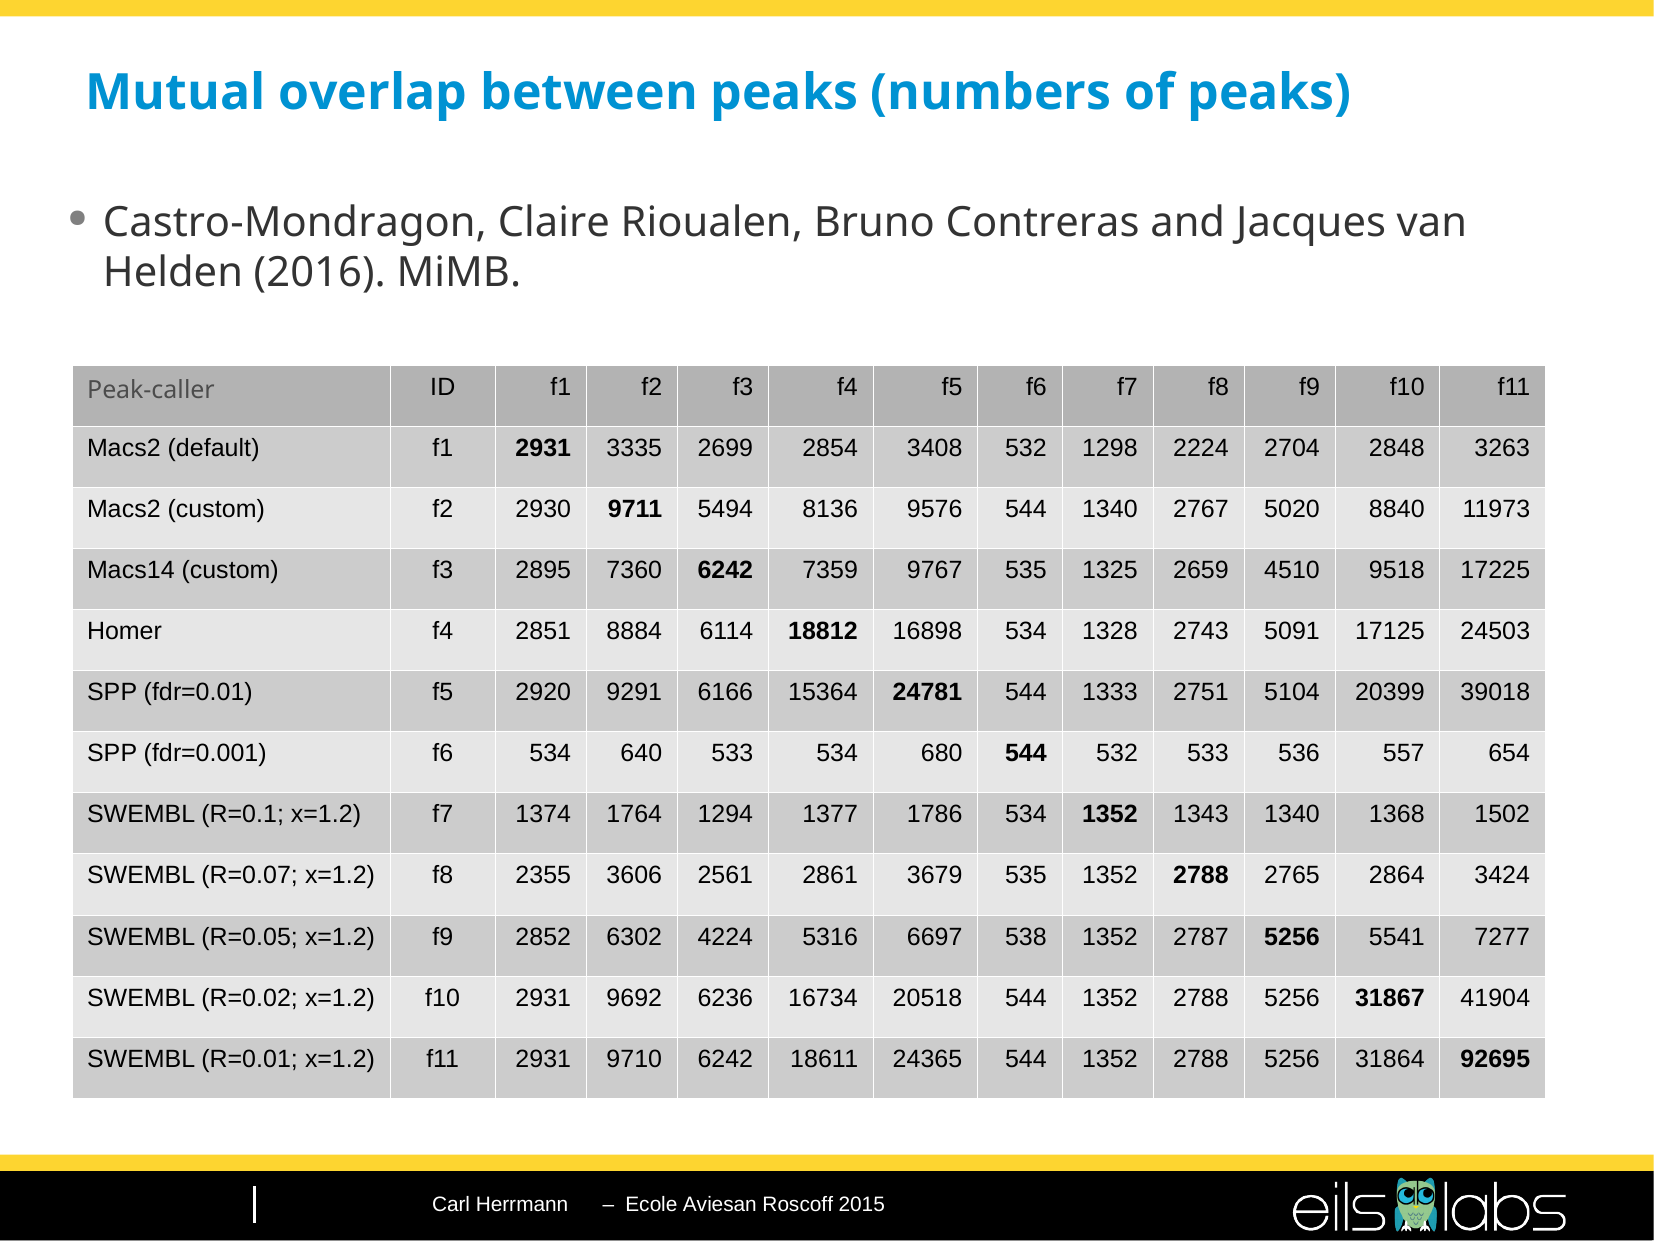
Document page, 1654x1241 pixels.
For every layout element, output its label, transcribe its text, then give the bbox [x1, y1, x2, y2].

table_cell 17125 [1336, 610, 1439, 670]
table_header f10 [1336, 366, 1439, 426]
table_cell 9711 [587, 488, 677, 548]
table_cell 2751 [1154, 671, 1244, 731]
table_cell 8136 [769, 488, 873, 548]
table_cell 9710 [587, 1038, 677, 1098]
table_cell 680 [874, 732, 977, 792]
table_cell 1352 [1063, 793, 1153, 853]
table_cell 534 [978, 610, 1062, 670]
table_cell 24781 [874, 671, 977, 731]
table_cell f6 [391, 732, 495, 792]
table_cell 1786 [874, 793, 977, 853]
table_cell f9 [391, 916, 495, 976]
table_cell 1502 [1440, 793, 1545, 853]
table_cell 5020 [1245, 488, 1335, 548]
table_cell 534 [978, 793, 1062, 853]
table_cell 2787 [1154, 916, 1244, 976]
table_cell 1343 [1154, 793, 1244, 853]
table_cell 2704 [1245, 427, 1335, 487]
table_cell 2224 [1154, 427, 1244, 487]
table_cell 2864 [1336, 854, 1439, 915]
table_cell 3679 [874, 854, 977, 915]
table_cell f1 [391, 427, 495, 487]
table_cell 533 [1154, 732, 1244, 792]
table_cell 3408 [874, 427, 977, 487]
table_cell 1352 [1063, 854, 1153, 915]
table_cell 534 [496, 732, 586, 792]
table_header f5 [874, 366, 977, 426]
table_cell 39018 [1440, 671, 1545, 731]
table_cell 536 [1245, 732, 1335, 792]
table_cell 8884 [587, 610, 677, 670]
table_cell 6242 [678, 549, 768, 609]
table_cell 532 [978, 427, 1062, 487]
table_cell 2848 [1336, 427, 1439, 487]
table_cell 7277 [1440, 916, 1545, 976]
table_cell 544 [978, 671, 1062, 731]
table_cell 7360 [587, 549, 677, 609]
table_cell 11973 [1440, 488, 1545, 548]
table_header f3 [678, 366, 768, 426]
table_cell 2852 [496, 916, 586, 976]
table_cell SWEMBL (R=0.02; x=1.2) [73, 977, 390, 1037]
table_cell Macs2 (custom) [73, 488, 390, 548]
table_cell 2788 [1154, 1038, 1244, 1098]
table_cell 534 [769, 732, 873, 792]
table_cell 20518 [874, 977, 977, 1037]
table_cell Macs2 (default) [73, 427, 390, 487]
table_cell 1333 [1063, 671, 1153, 731]
table_cell SWEMBL (R=0.05; x=1.2) [73, 916, 390, 976]
table_cell 6166 [678, 671, 768, 731]
table_cell f3 [391, 549, 495, 609]
table_cell SPP (fdr=0.01) [73, 671, 390, 731]
table_cell 5541 [1336, 916, 1439, 976]
table_cell 2861 [769, 854, 873, 915]
table_cell 17225 [1440, 549, 1545, 609]
table_cell 5256 [1245, 1038, 1335, 1098]
table_cell 3335 [587, 427, 677, 487]
table_cell 6114 [678, 610, 768, 670]
table_cell 16734 [769, 977, 873, 1037]
table_cell 9692 [587, 977, 677, 1037]
table_cell Homer [73, 610, 390, 670]
table_cell 640 [587, 732, 677, 792]
table_cell 3424 [1440, 854, 1545, 915]
table_cell 3263 [1440, 427, 1545, 487]
table_header f1 [496, 366, 586, 426]
table_header f11 [1440, 366, 1545, 426]
table_cell 18812 [769, 610, 873, 670]
table_cell 2561 [678, 854, 768, 915]
table_cell 5256 [1245, 916, 1335, 976]
table_cell 1340 [1063, 488, 1153, 548]
table_cell 4224 [678, 916, 768, 976]
table_cell 2931 [496, 977, 586, 1037]
table_cell f7 [391, 793, 495, 853]
table_cell SWEMBL (R=0.1; x=1.2) [73, 793, 390, 853]
table_header f6 [978, 366, 1062, 426]
table_cell 6242 [678, 1038, 768, 1098]
table_cell 2743 [1154, 610, 1244, 670]
table_cell 24365 [874, 1038, 977, 1098]
table_cell f8 [391, 854, 495, 915]
table_cell 532 [1063, 732, 1153, 792]
table_cell 544 [978, 488, 1062, 548]
table_cell 2895 [496, 549, 586, 609]
picture [1292, 1177, 1566, 1232]
table_cell 2854 [769, 427, 873, 487]
table_cell 92695 [1440, 1038, 1545, 1098]
table_cell 5104 [1245, 671, 1335, 731]
table_cell 24503 [1440, 610, 1545, 670]
table_cell 1352 [1063, 916, 1153, 976]
table_cell 5494 [678, 488, 768, 548]
table_cell f11 [391, 1038, 495, 1098]
table_cell 2788 [1154, 854, 1244, 915]
table_header f2 [587, 366, 677, 426]
table_cell 654 [1440, 732, 1545, 792]
table_cell 2920 [496, 671, 586, 731]
table_cell 5091 [1245, 610, 1335, 670]
table_cell Macs14 (custom) [73, 549, 390, 609]
table_cell 2788 [1154, 977, 1244, 1037]
table_header f7 [1063, 366, 1153, 426]
table_cell 6697 [874, 916, 977, 976]
table_cell 2767 [1154, 488, 1244, 548]
table_cell 538 [978, 916, 1062, 976]
table_cell 41904 [1440, 977, 1545, 1037]
table_cell 9291 [587, 671, 677, 731]
table_cell 1294 [678, 793, 768, 853]
table_cell 1328 [1063, 610, 1153, 670]
table_header f8 [1154, 366, 1244, 426]
table_cell 18611 [769, 1038, 873, 1098]
table_cell 31867 [1336, 977, 1439, 1037]
table_cell SWEMBL (R=0.07; x=1.2) [73, 854, 390, 915]
table_cell 20399 [1336, 671, 1439, 731]
table_cell 535 [978, 549, 1062, 609]
table_cell 1374 [496, 793, 586, 853]
table_cell 8840 [1336, 488, 1439, 548]
table_cell 533 [678, 732, 768, 792]
table_cell SPP (fdr=0.001) [73, 732, 390, 792]
table_cell SWEMBL (R=0.01; x=1.2) [73, 1038, 390, 1098]
table_cell 3606 [587, 854, 677, 915]
table_cell 6302 [587, 916, 677, 976]
table_cell f4 [391, 610, 495, 670]
table_cell 2931 [496, 427, 586, 487]
table_header ID [391, 366, 495, 426]
table_cell 5256 [1245, 977, 1335, 1037]
table_cell 31864 [1336, 1038, 1439, 1098]
table_cell 535 [978, 854, 1062, 915]
table_cell 1325 [1063, 549, 1153, 609]
table_cell 9518 [1336, 549, 1439, 609]
table_cell 2659 [1154, 549, 1244, 609]
table_cell 5316 [769, 916, 873, 976]
table_cell 1368 [1336, 793, 1439, 853]
table_header Peak-caller [73, 366, 390, 426]
table_cell f5 [391, 671, 495, 731]
table_cell 6236 [678, 977, 768, 1037]
table_cell 1377 [769, 793, 873, 853]
table_cell 544 [978, 1038, 1062, 1098]
table_cell f2 [391, 488, 495, 548]
table_cell 2851 [496, 610, 586, 670]
table_cell 1298 [1063, 427, 1153, 487]
table_cell 1340 [1245, 793, 1335, 853]
table_cell 4510 [1245, 549, 1335, 609]
table_cell 2930 [496, 488, 586, 548]
list Castro-Mondragon, Claire Rioualen, Bruno Contreras and Jacques van Helden (2016). MiMB. [52, 186, 1604, 390]
table_cell 2931 [496, 1038, 586, 1098]
table_cell 1764 [587, 793, 677, 853]
table_cell 9767 [874, 549, 977, 609]
table_header f4 [769, 366, 873, 426]
table_cell 2699 [678, 427, 768, 487]
table_cell 15364 [769, 671, 873, 731]
table_cell 1352 [1063, 1038, 1153, 1098]
table_cell 2355 [496, 854, 586, 915]
title Mutual overlap between peaks (numbers of peaks) [70, 51, 1560, 159]
table_cell 16898 [874, 610, 977, 670]
table_cell f10 [391, 977, 495, 1037]
table_cell 7359 [769, 549, 873, 609]
table_cell 9576 [874, 488, 977, 548]
table_cell 1352 [1063, 977, 1153, 1037]
table_cell 544 [978, 977, 1062, 1037]
table_cell 2765 [1245, 854, 1335, 915]
table_header f9 [1245, 366, 1335, 426]
table_cell 544 [978, 732, 1062, 792]
table_cell 557 [1336, 732, 1439, 792]
